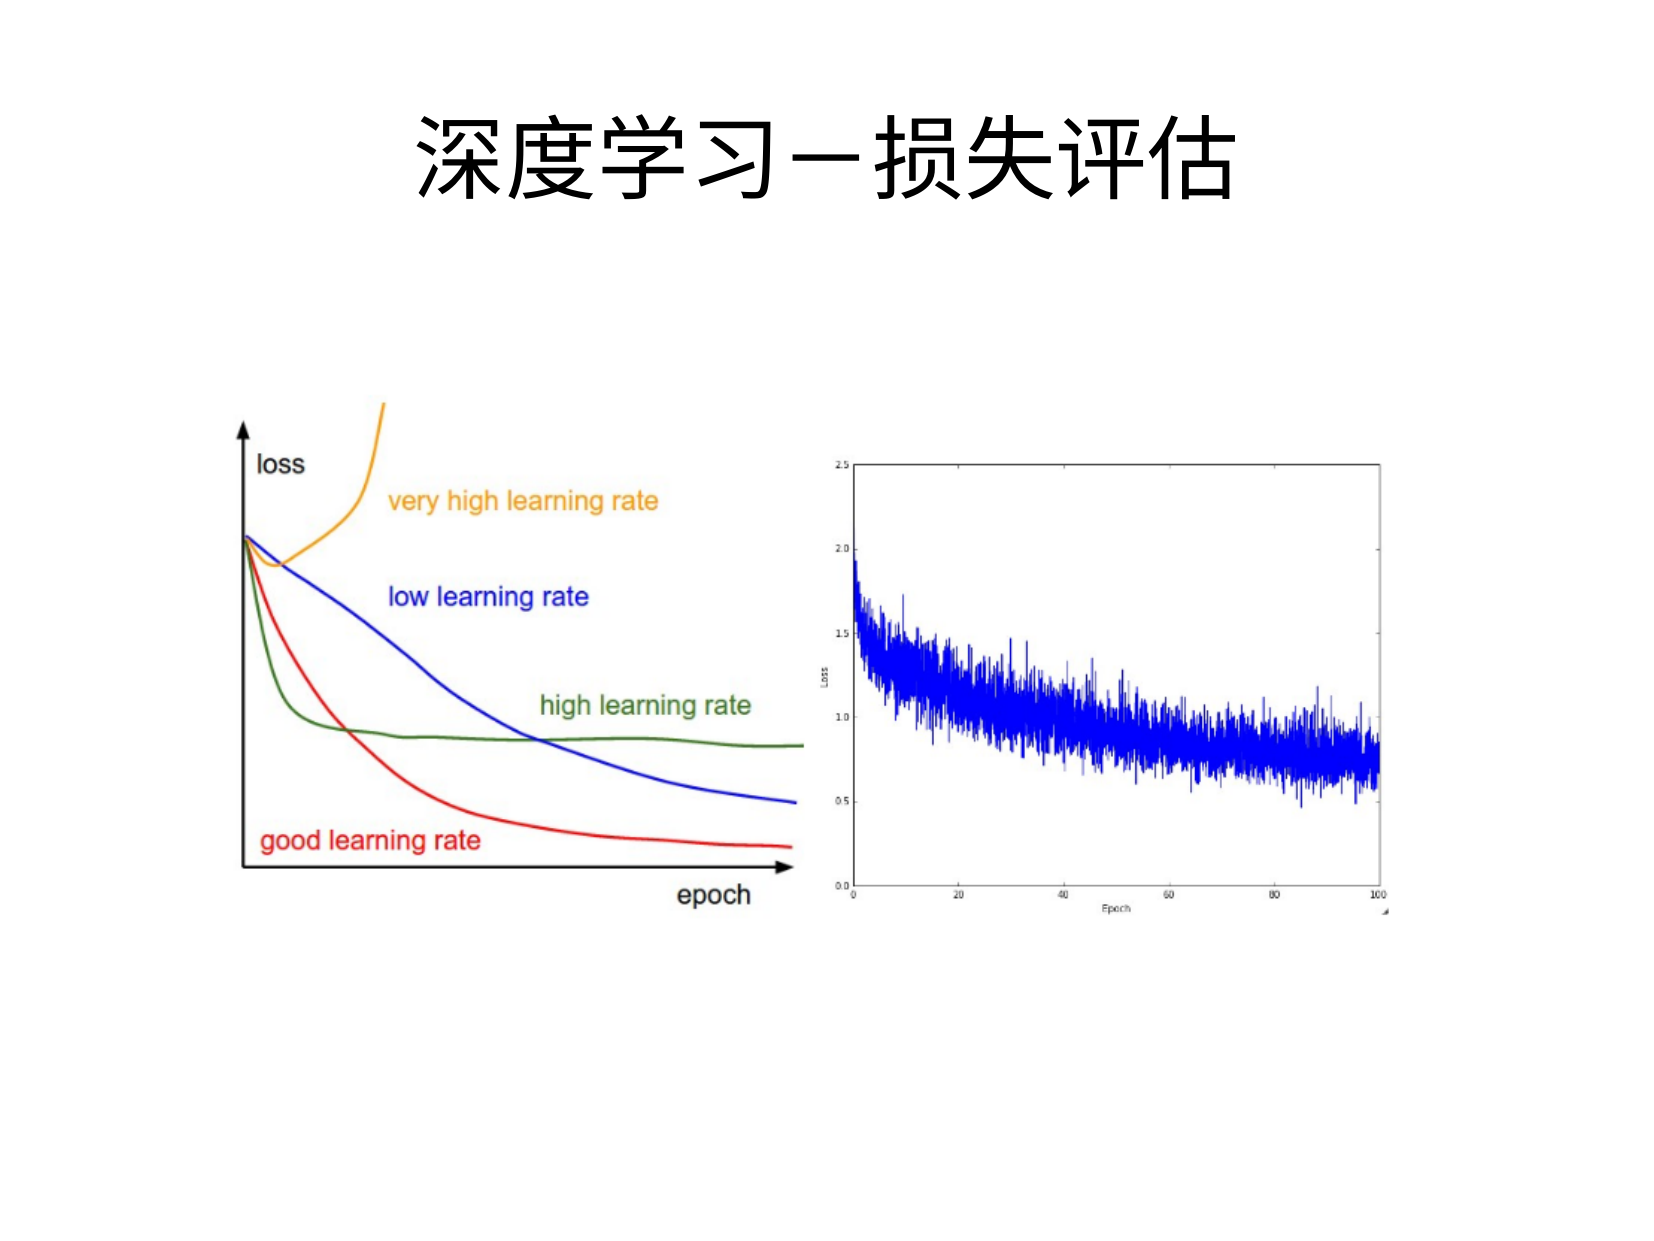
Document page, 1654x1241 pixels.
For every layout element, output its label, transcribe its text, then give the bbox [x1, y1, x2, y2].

title 深度学习－损失评估 [82, 49, 1571, 257]
picture [82, 370, 1571, 930]
